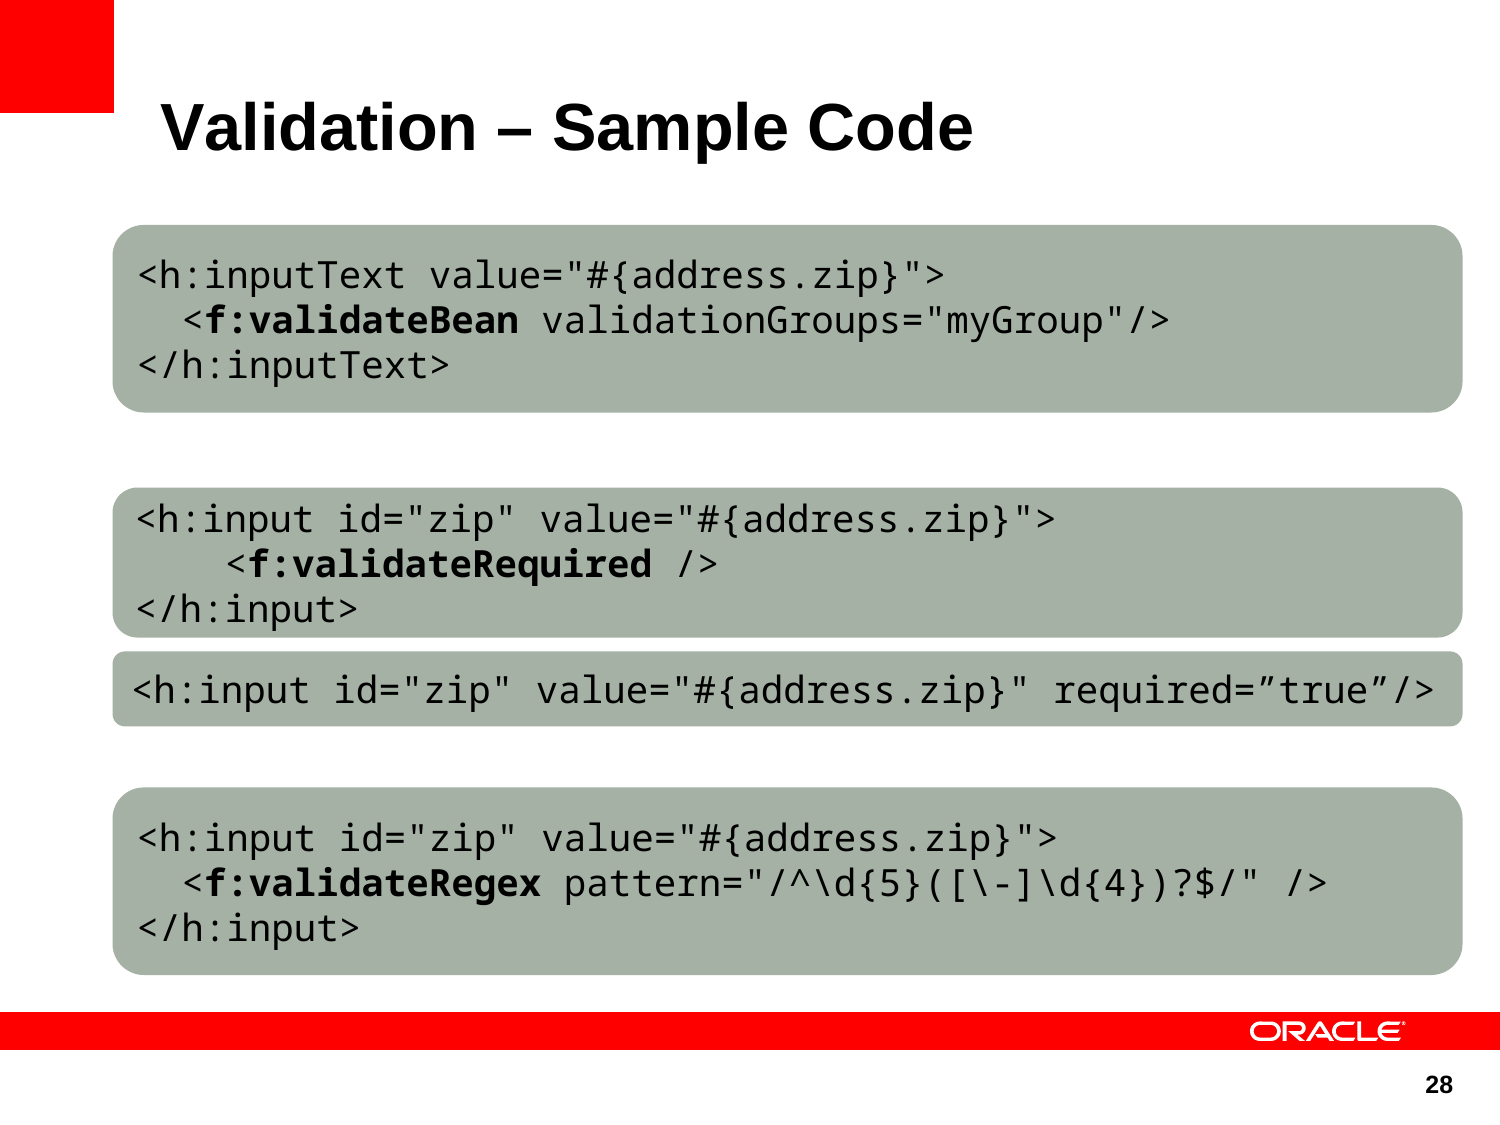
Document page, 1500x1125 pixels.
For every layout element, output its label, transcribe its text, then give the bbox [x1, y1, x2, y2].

title Validation – Sample Code [145, 42, 1390, 213]
picture [0, 0, 114, 113]
text_box <h:input id="zip" value="#{address.zip}"> <f:validateRequired /> </h:input> [112, 487, 1463, 638]
text_box <h:input id="zip" value="#{address.zip}"> <f:validateRegex pattern="/^\d{5}([\-]\d{4})?$/" /> </h:input> [112, 787, 1463, 976]
picture [0, 1012, 1500, 1050]
text_box <h:inputText value="#{address.zip}"> <f:validateBean validationGroups="myGroup"/> </h:inputText> [112, 224, 1463, 413]
text_box <h:input id="zip" value="#{address.zip}" required=”true”/> [112, 651, 1463, 727]
